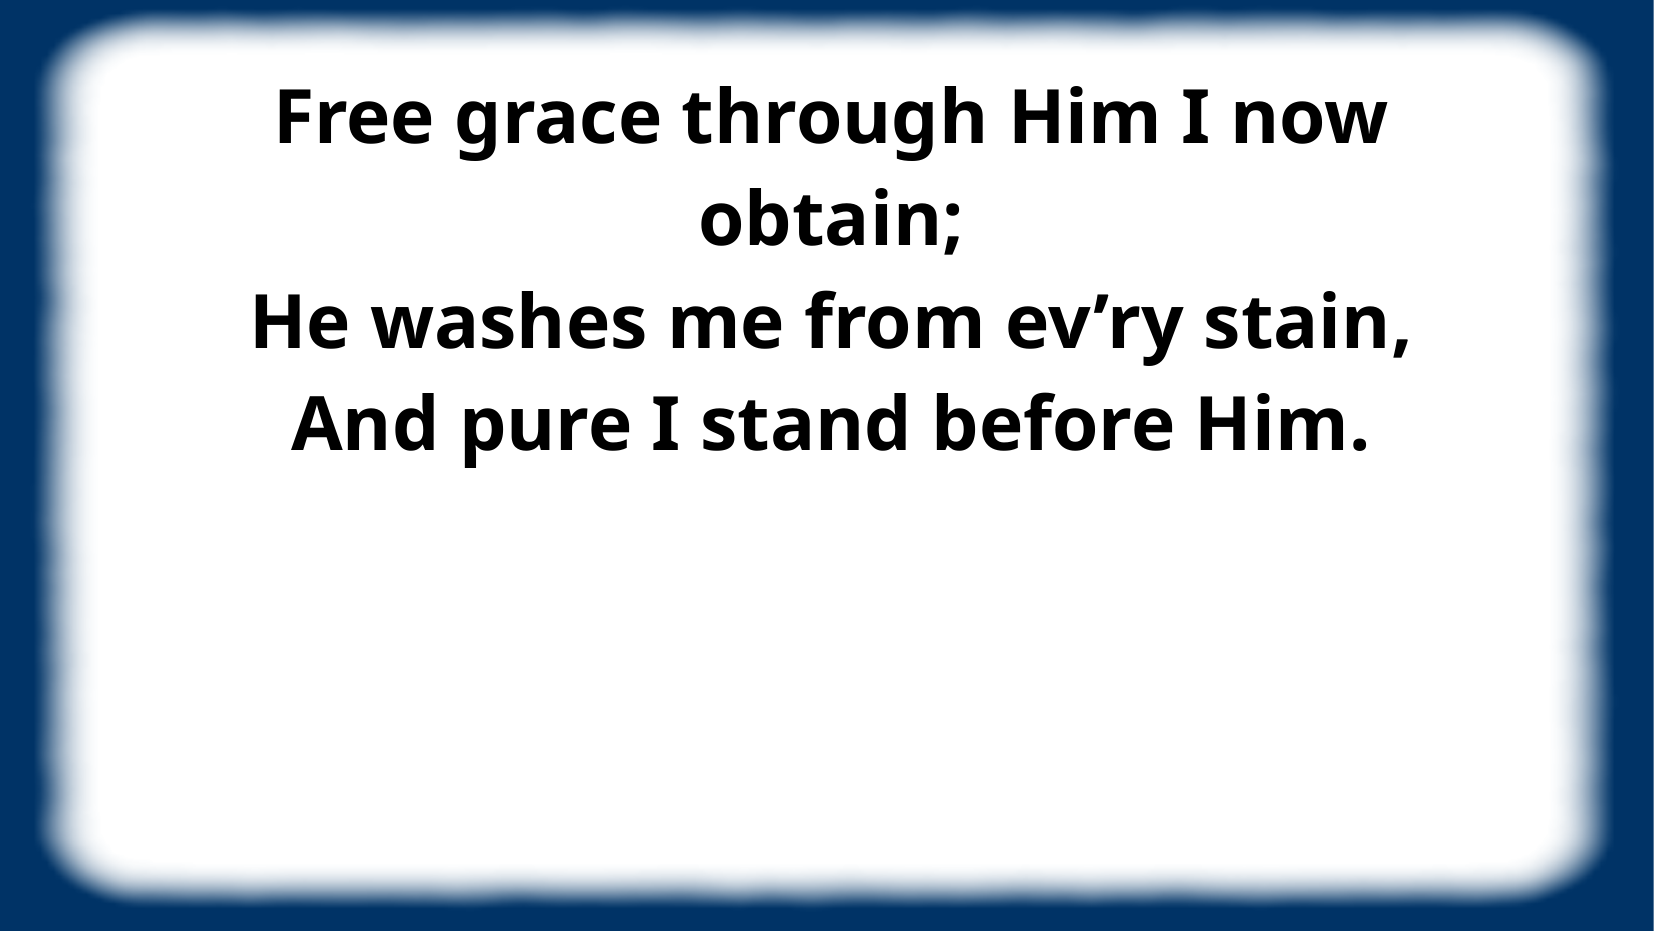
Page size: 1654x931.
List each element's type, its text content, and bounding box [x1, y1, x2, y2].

text_box Free grace through Him I now obtain; He washes me from ev’ry stain, And pure I stand before Him. [118, 55, 1544, 371]
picture [0, 0, 1654, 931]
